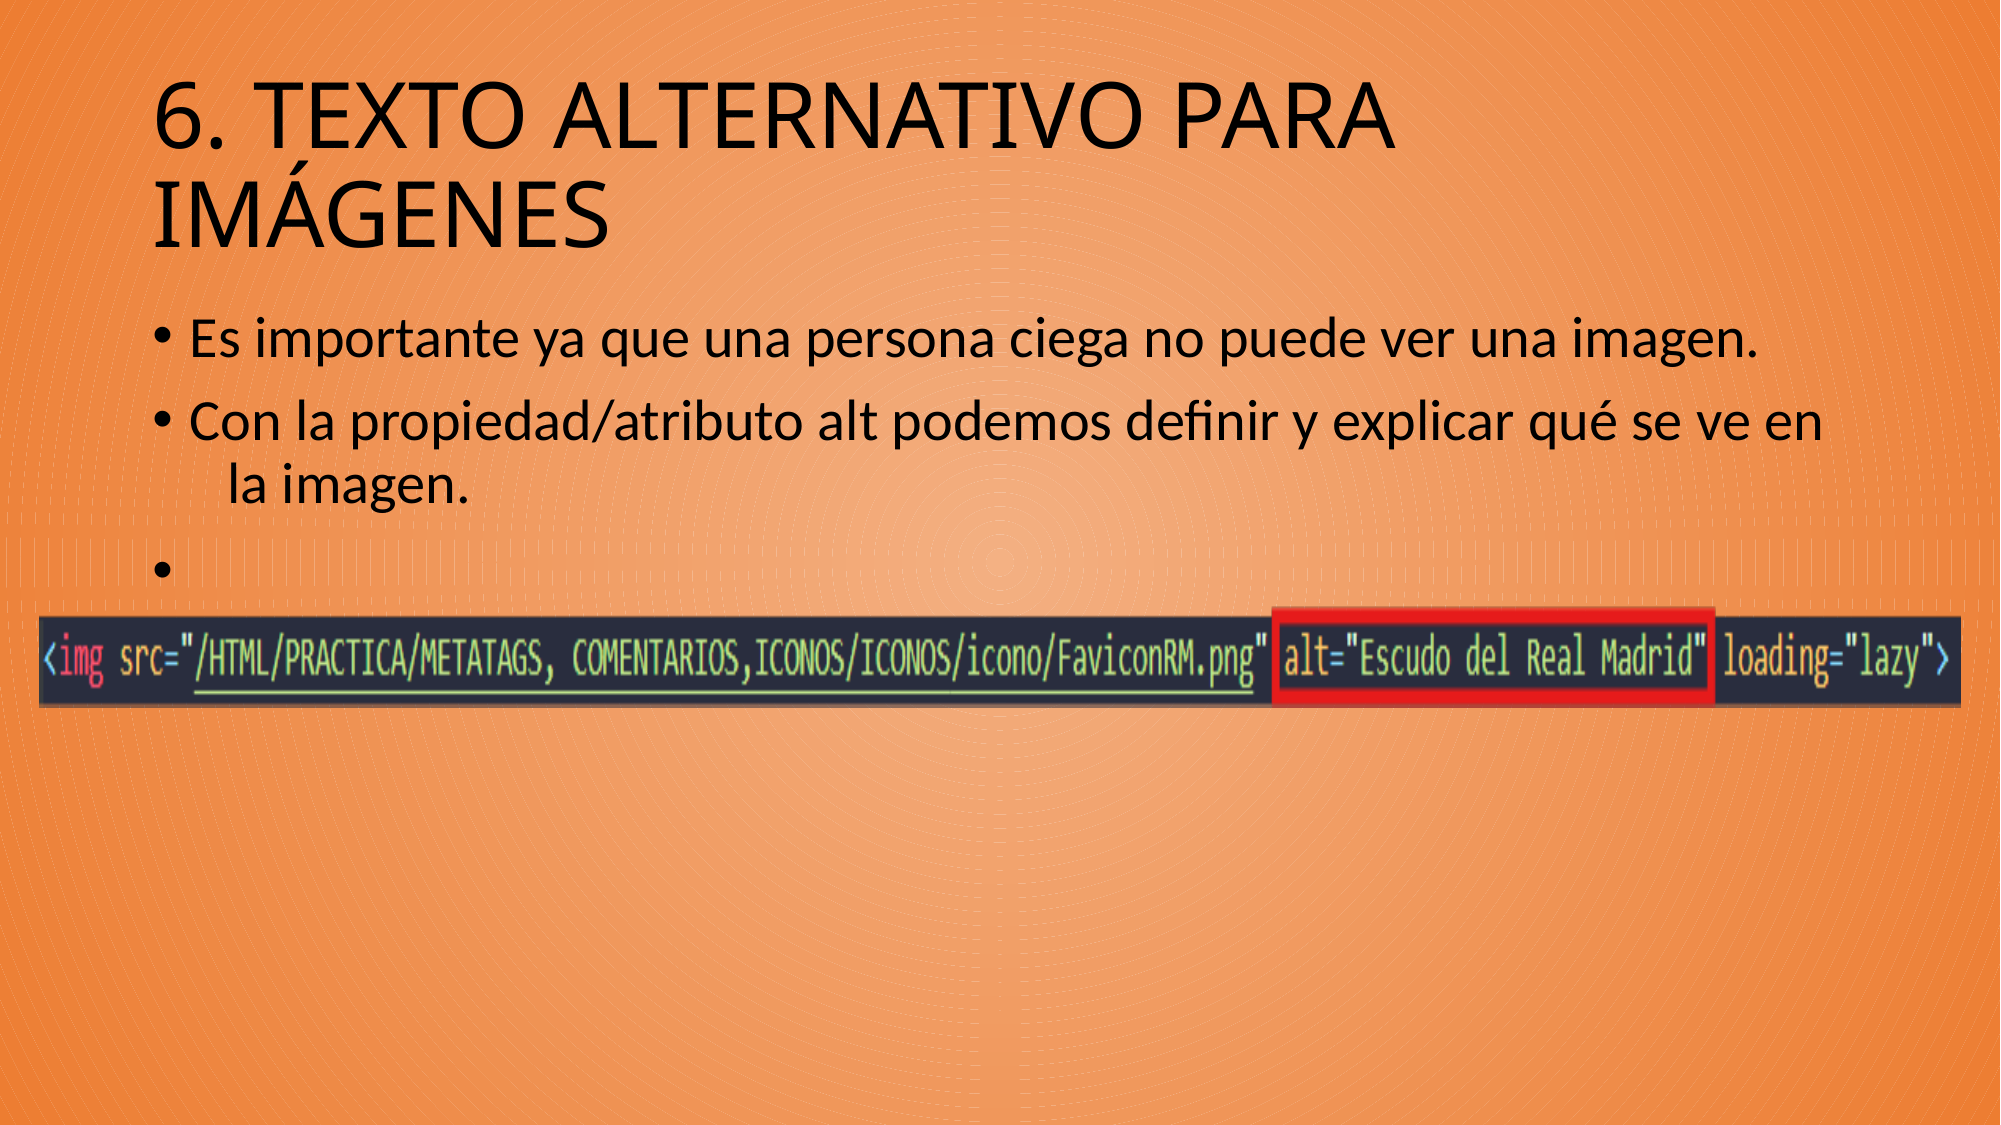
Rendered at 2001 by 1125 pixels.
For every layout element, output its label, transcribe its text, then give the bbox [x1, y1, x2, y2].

title 6. TEXTO ALTERNATIVO PARA IMÁGENES [137, 59, 1863, 278]
list Es importante ya que una persona ciega no puede ver una imagen. Con la propiedad/atributo alt podemos definir y explicar qué se ve en la imagen. [137, 708, 1863, 1014]
list Es importante ya que una persona ciega no puede ver una imagen. Con la propiedad/atributo alt podemos definir y explicar qué se ve en la imagen. [137, 299, 1863, 605]
picture [39, 605, 1961, 708]
